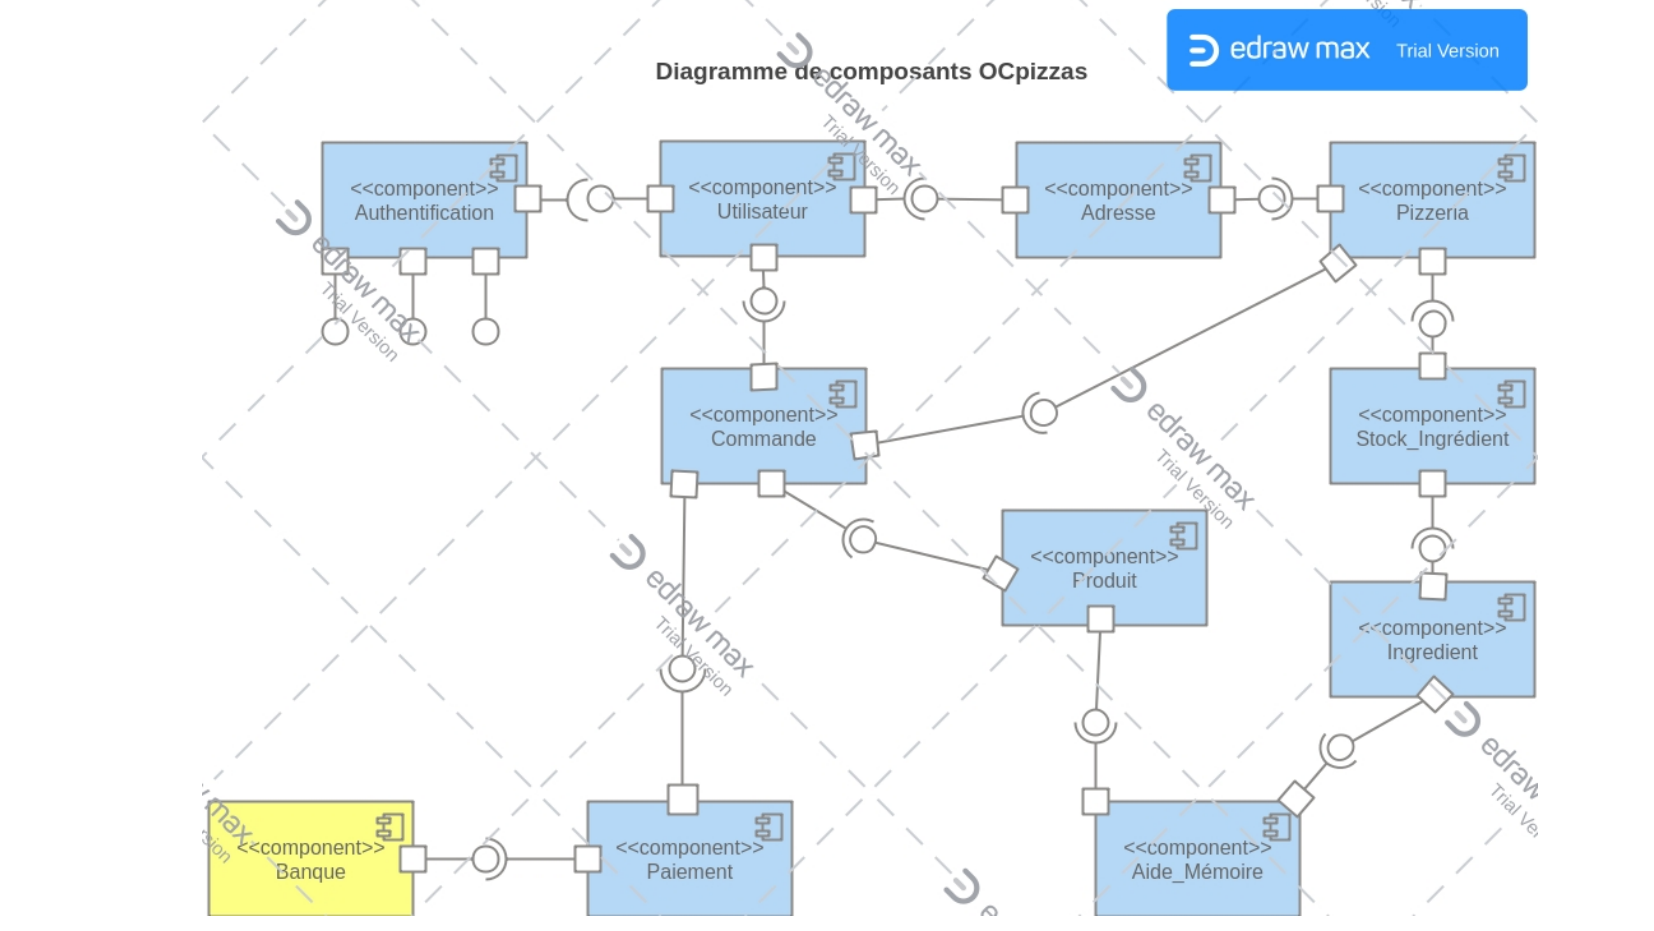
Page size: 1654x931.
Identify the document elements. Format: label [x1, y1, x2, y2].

picture [202, 0, 1538, 916]
